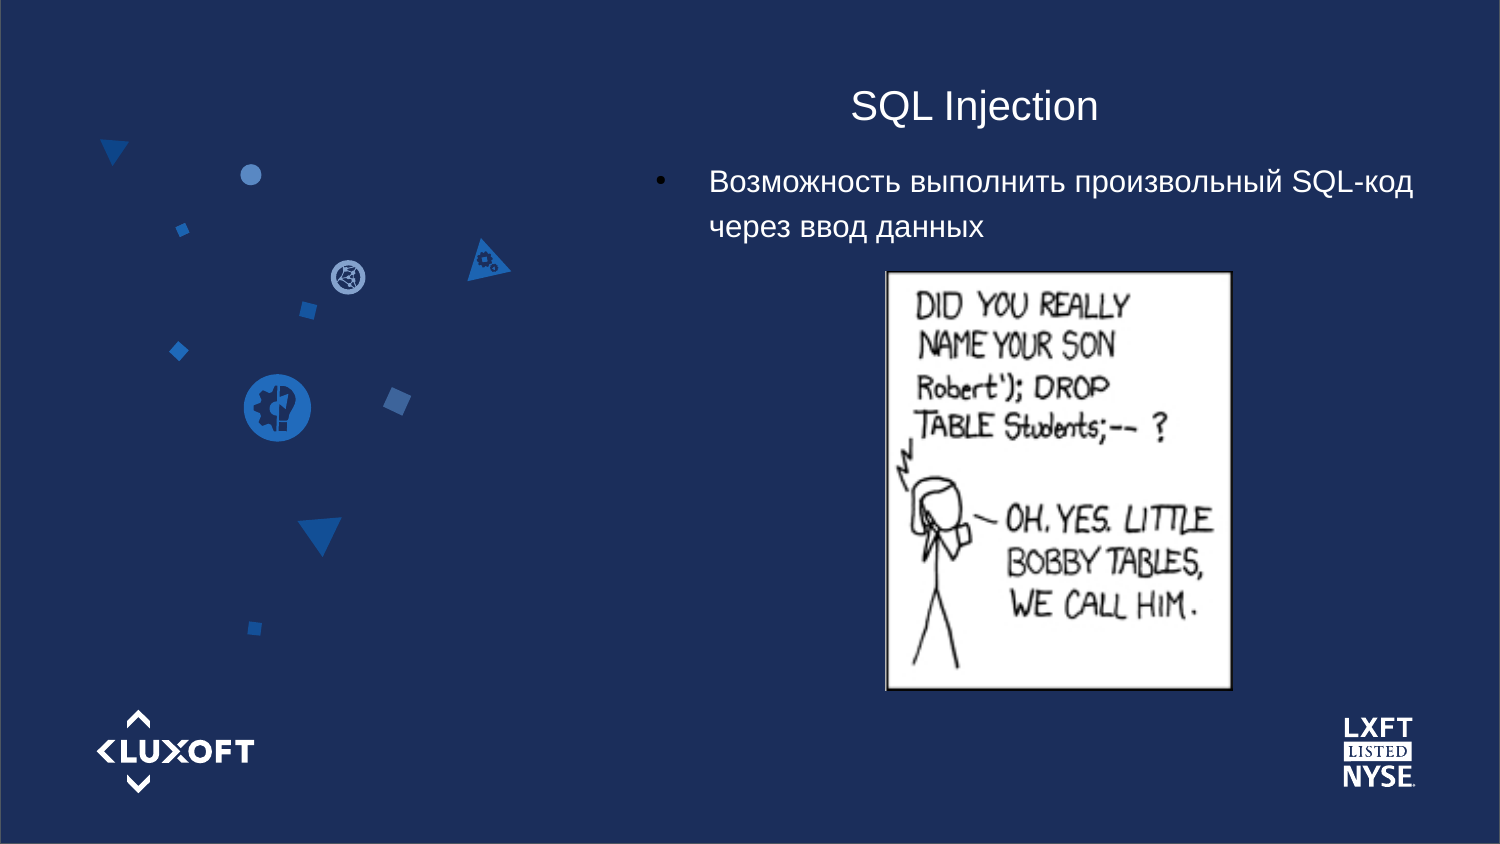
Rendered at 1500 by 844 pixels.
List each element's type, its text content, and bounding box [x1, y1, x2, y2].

list Возможность выполнить произвольный SQL-код через ввод данных [637, 153, 1482, 591]
picture [885, 271, 1233, 691]
title SQL Injection [850, 35, 1453, 153]
